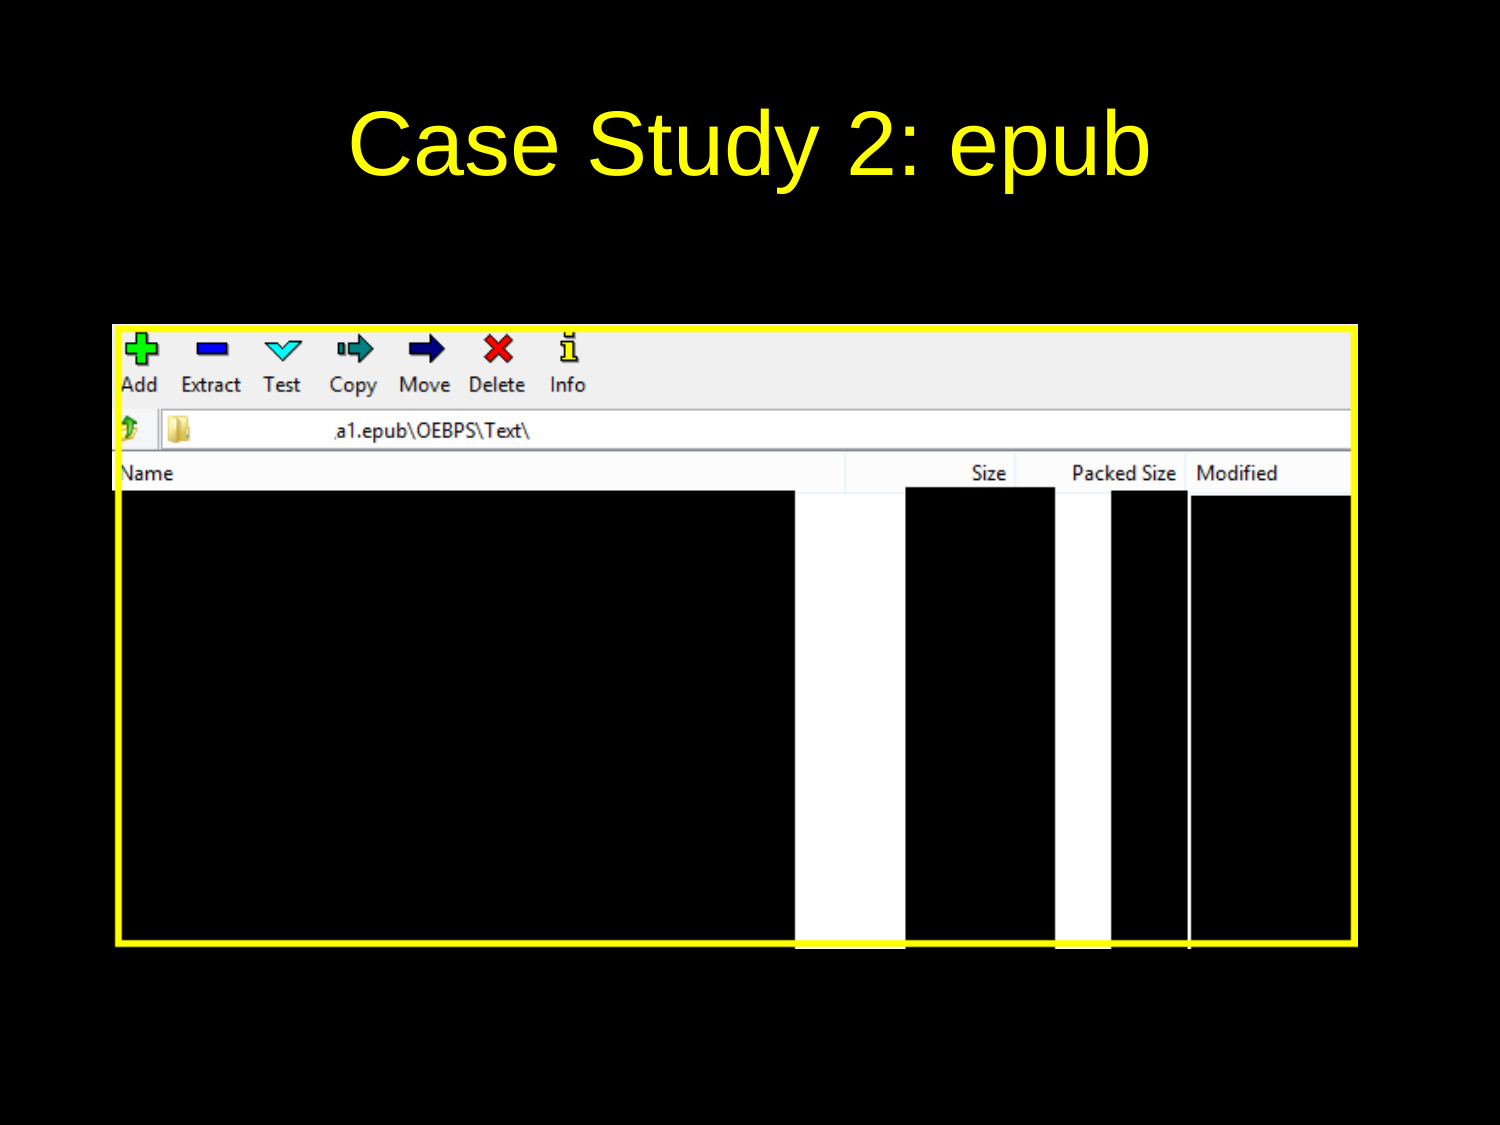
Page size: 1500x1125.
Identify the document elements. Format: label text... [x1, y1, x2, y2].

picture [112, 324, 1358, 949]
title Case Study 2: epub [75, 45, 1426, 233]
